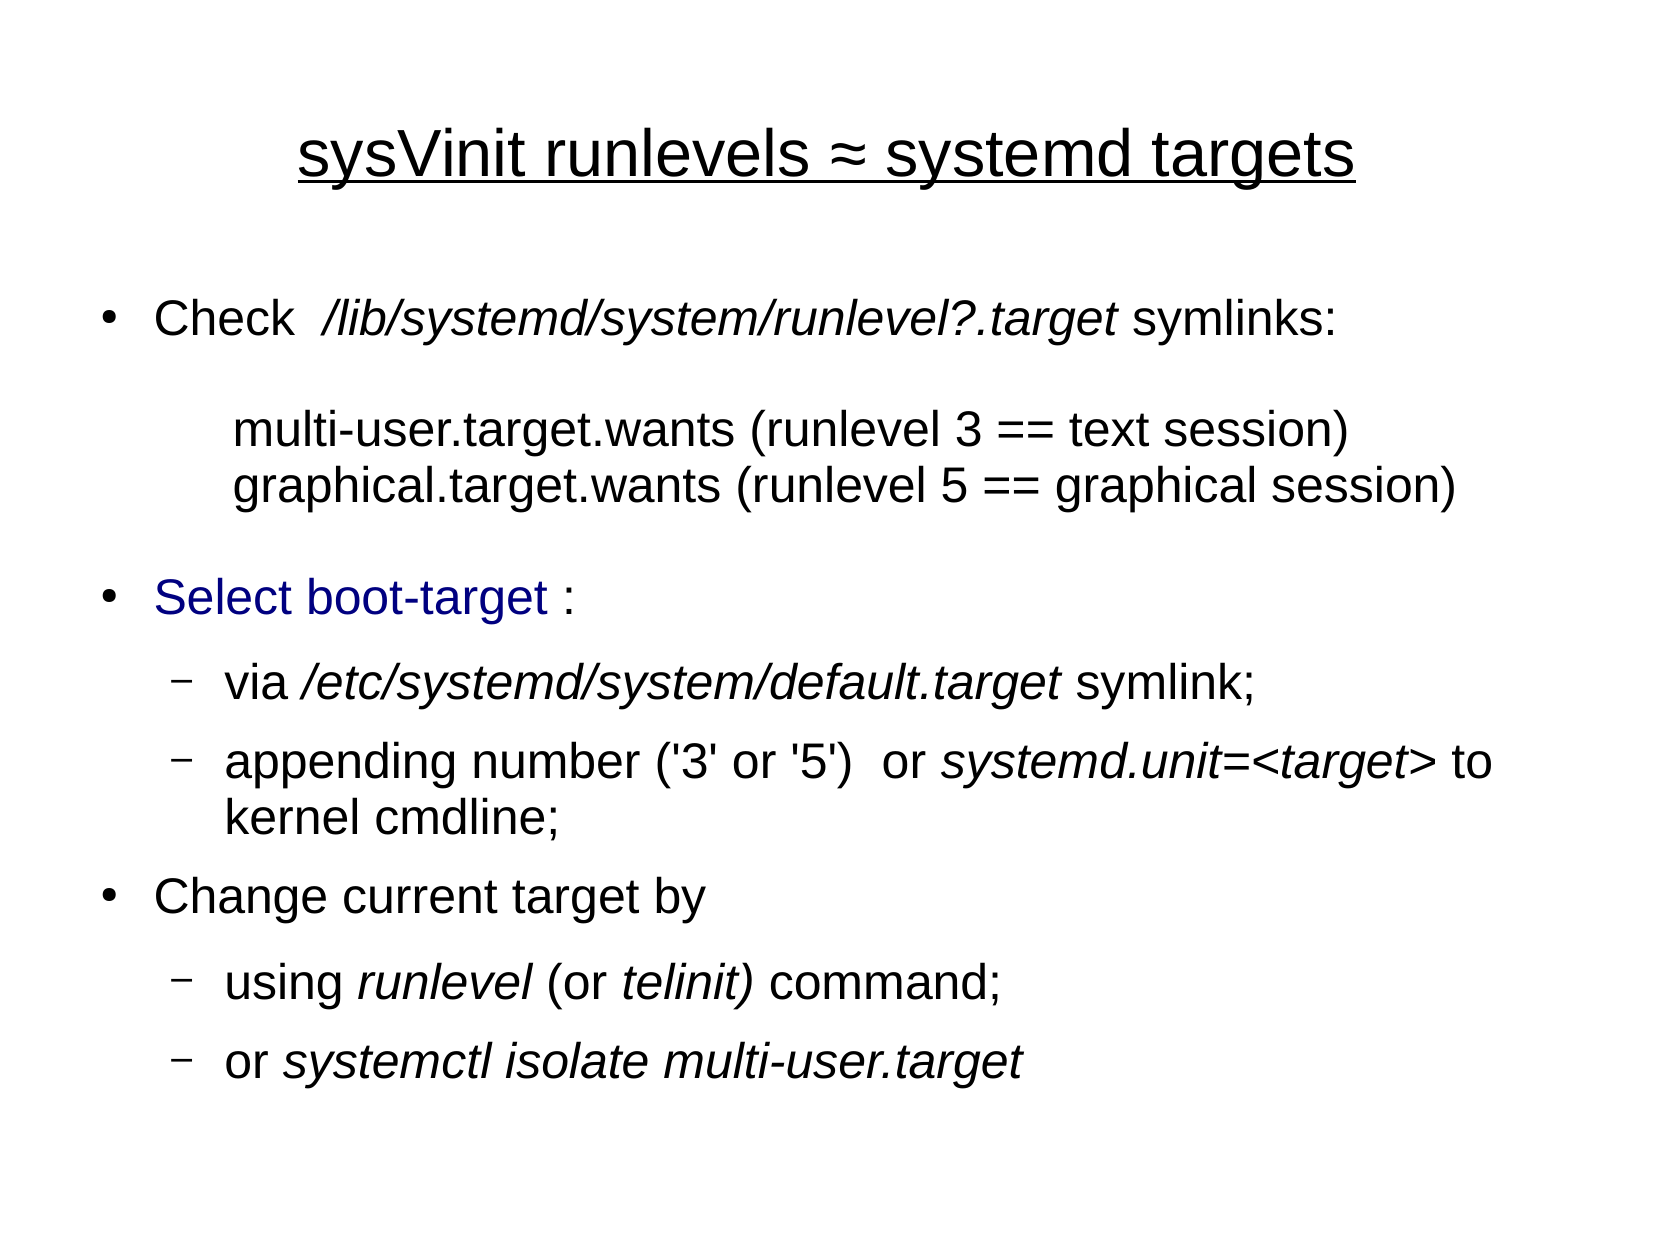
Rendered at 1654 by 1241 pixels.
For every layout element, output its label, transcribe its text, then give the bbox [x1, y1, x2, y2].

title sysVinit runlevels ≈ systemd targets [82, 49, 1571, 257]
list Check /lib/systemd/system/runlevel?.target symlinks: multi-user.target.wants (runlevel 3 == text session) graphical.target.wants (runlevel 5 == graphical session) Select boot-target : via /etc/systemd/system/default.target symlink; appending number ('3' or '5') or systemd.unit=<target> to kernel cmdline; Change current target by using runlevel (or telinit) command; or systemctl isolate multi-user.target [82, 290, 1571, 1010]
